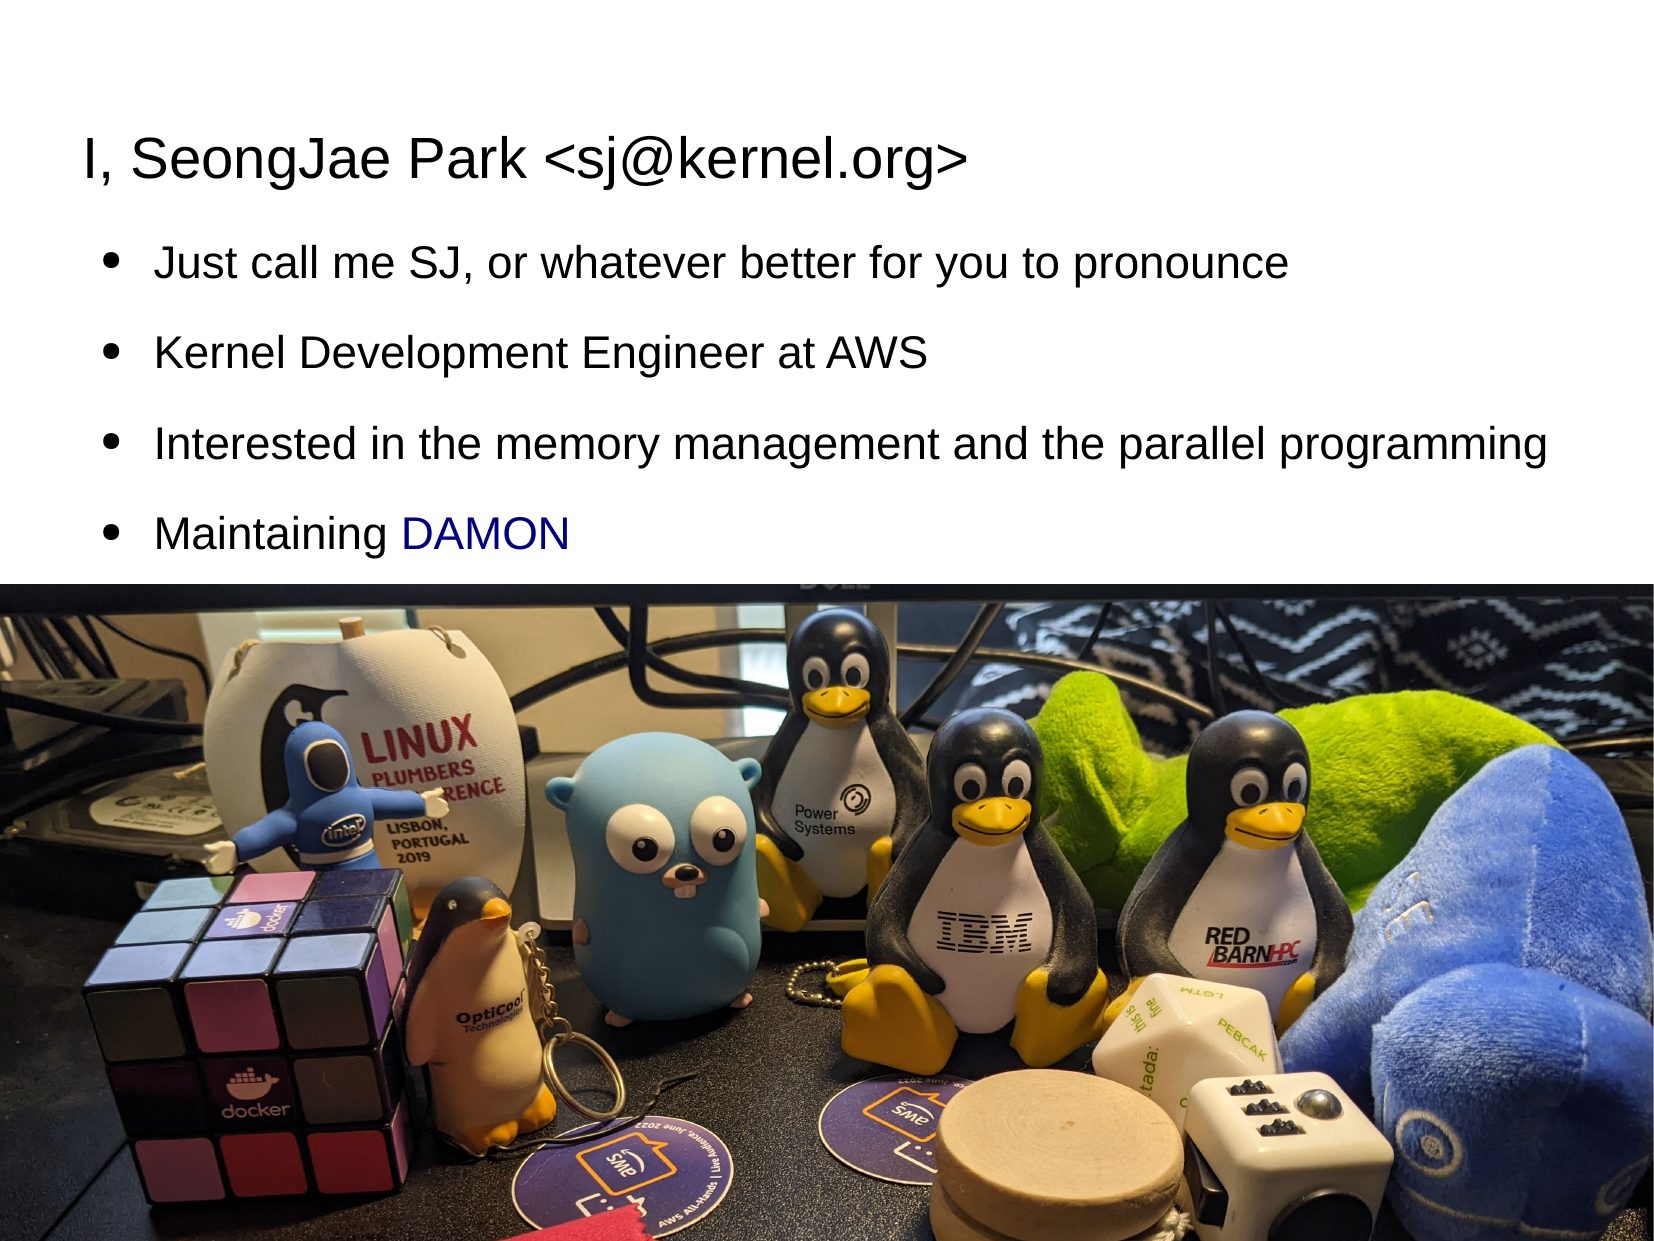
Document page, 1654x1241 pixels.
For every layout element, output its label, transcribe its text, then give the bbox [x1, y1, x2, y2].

title I, SeongJae Park <sj@kernel.org> [82, 108, 1571, 210]
picture [0, 584, 1654, 1241]
list Just call me SJ, or whatever better for you to pronounce Kernel Development Engineer at AWS Interested in the memory management and the parallel programming Maintaining DAMON [82, 236, 1571, 584]
